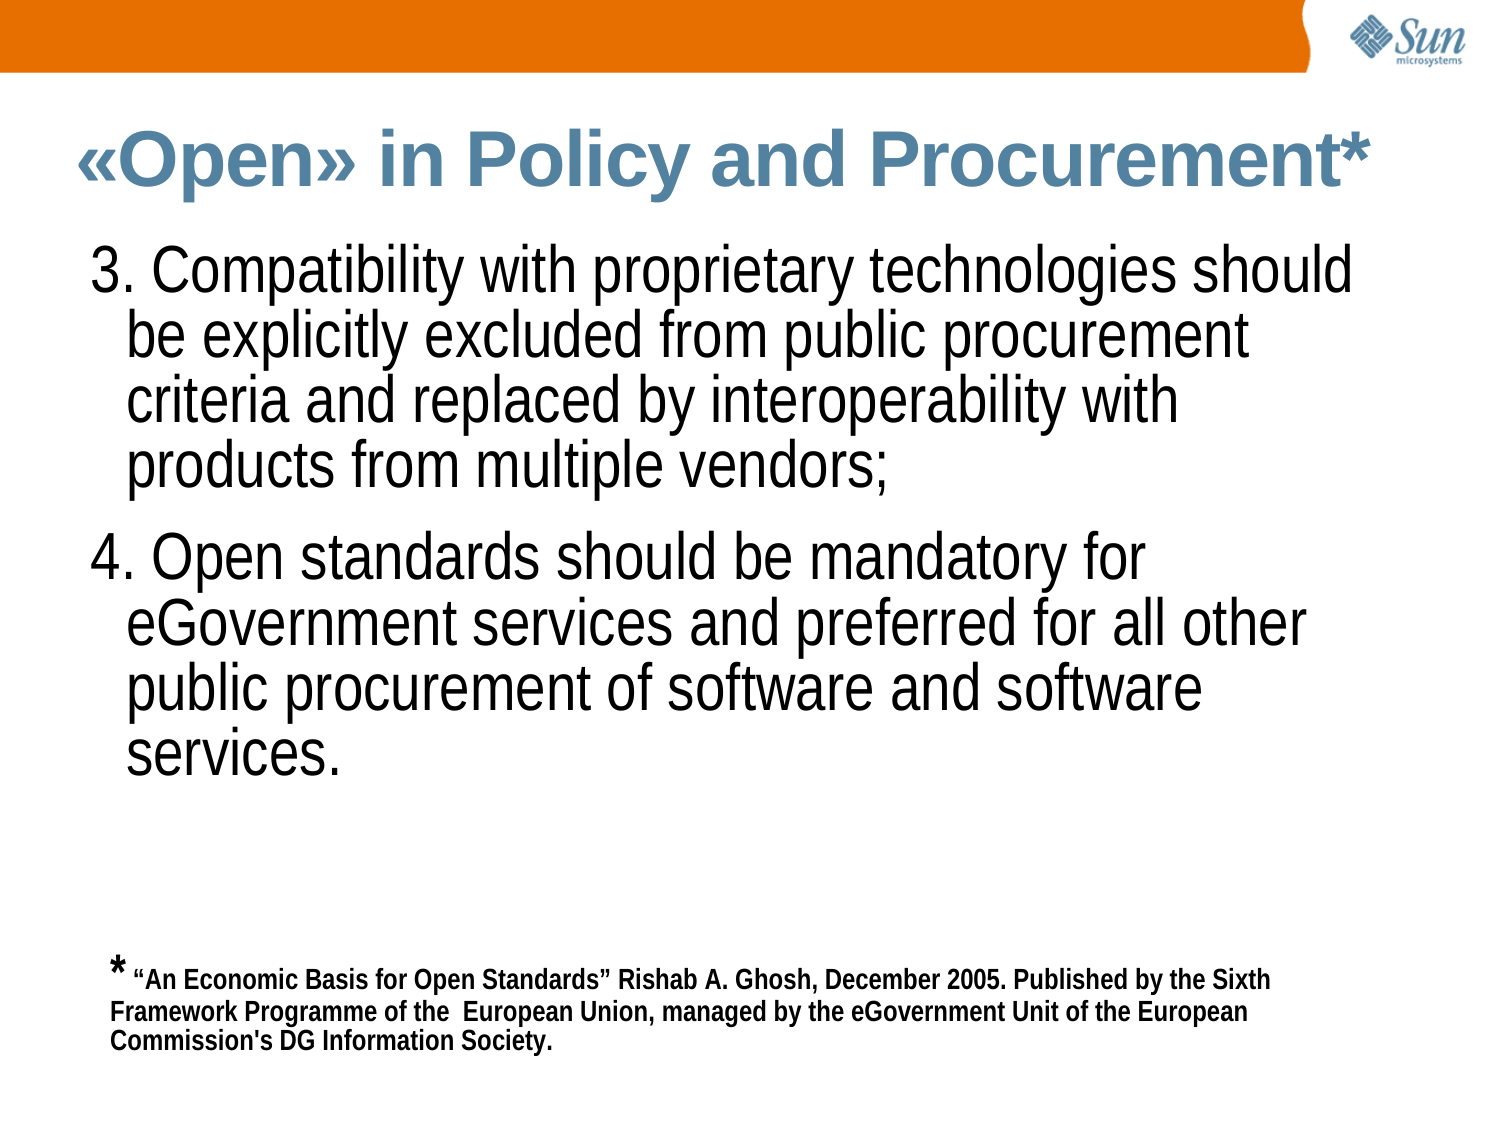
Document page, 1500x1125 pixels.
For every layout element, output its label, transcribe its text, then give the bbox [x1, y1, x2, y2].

list 3. Compatibility with proprietary technologies should be explicitly excluded from public procurement criteria and replaced by interoperability with products from multiple vendors; 4. Open standards should be mandatory for eGovernment services and preferred for all other public procurement of software and software services. [55, 239, 1392, 1064]
title «Open» in Policy and Procurement* [75, 122, 1438, 292]
text_box * “An Economic Basis for Open Standards” Rishab A. Ghosh, December 2005. Published by the Sixth Framework Programme of the European Union, managed by the eGovernment Unit of the European Commission's DG Information Society. [110, 873, 1391, 1055]
picture [0, 0, 1500, 75]
